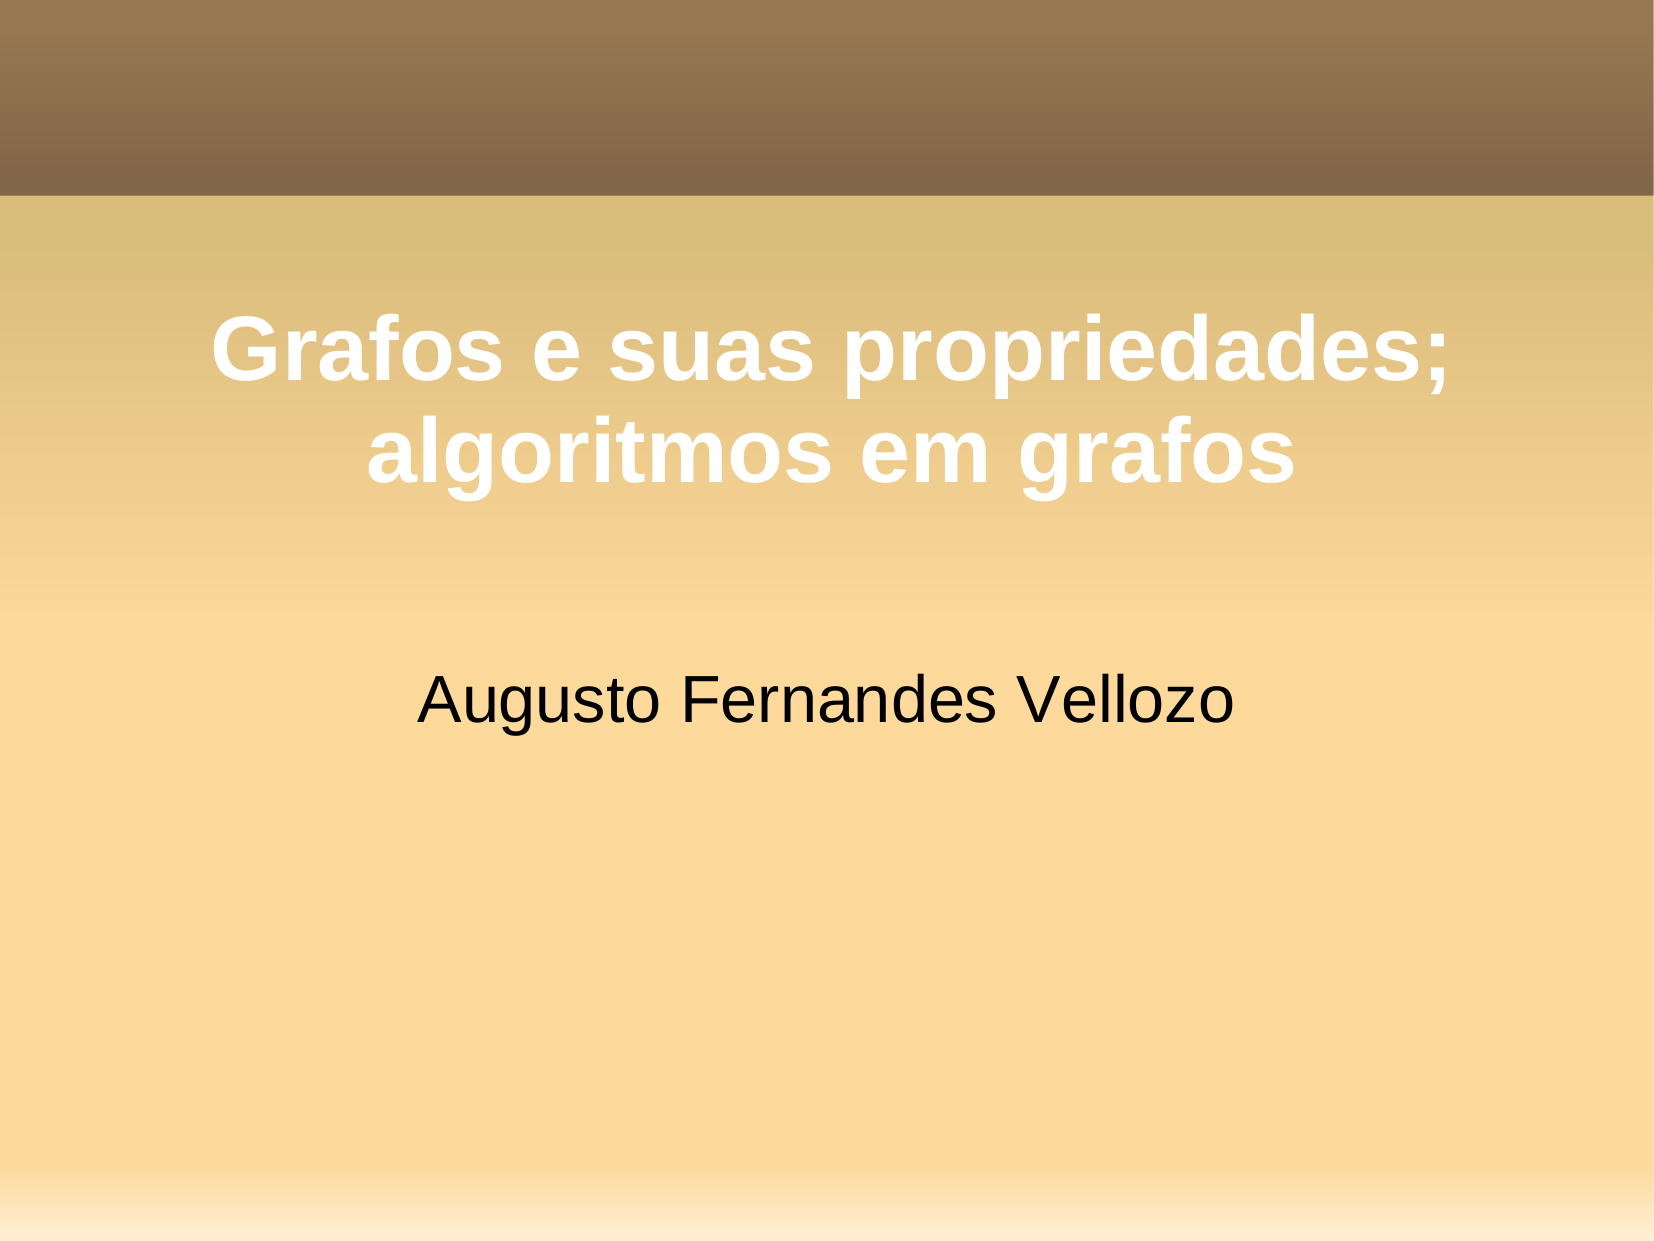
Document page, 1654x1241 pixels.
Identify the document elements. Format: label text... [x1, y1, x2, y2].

title Grafos e suas propriedades; algoritmos em grafos [1571, 296, 1577, 502]
picture [0, 0, 1654, 1241]
subtitle Augusto Fernandes Vellozo [82, 290, 1571, 1109]
